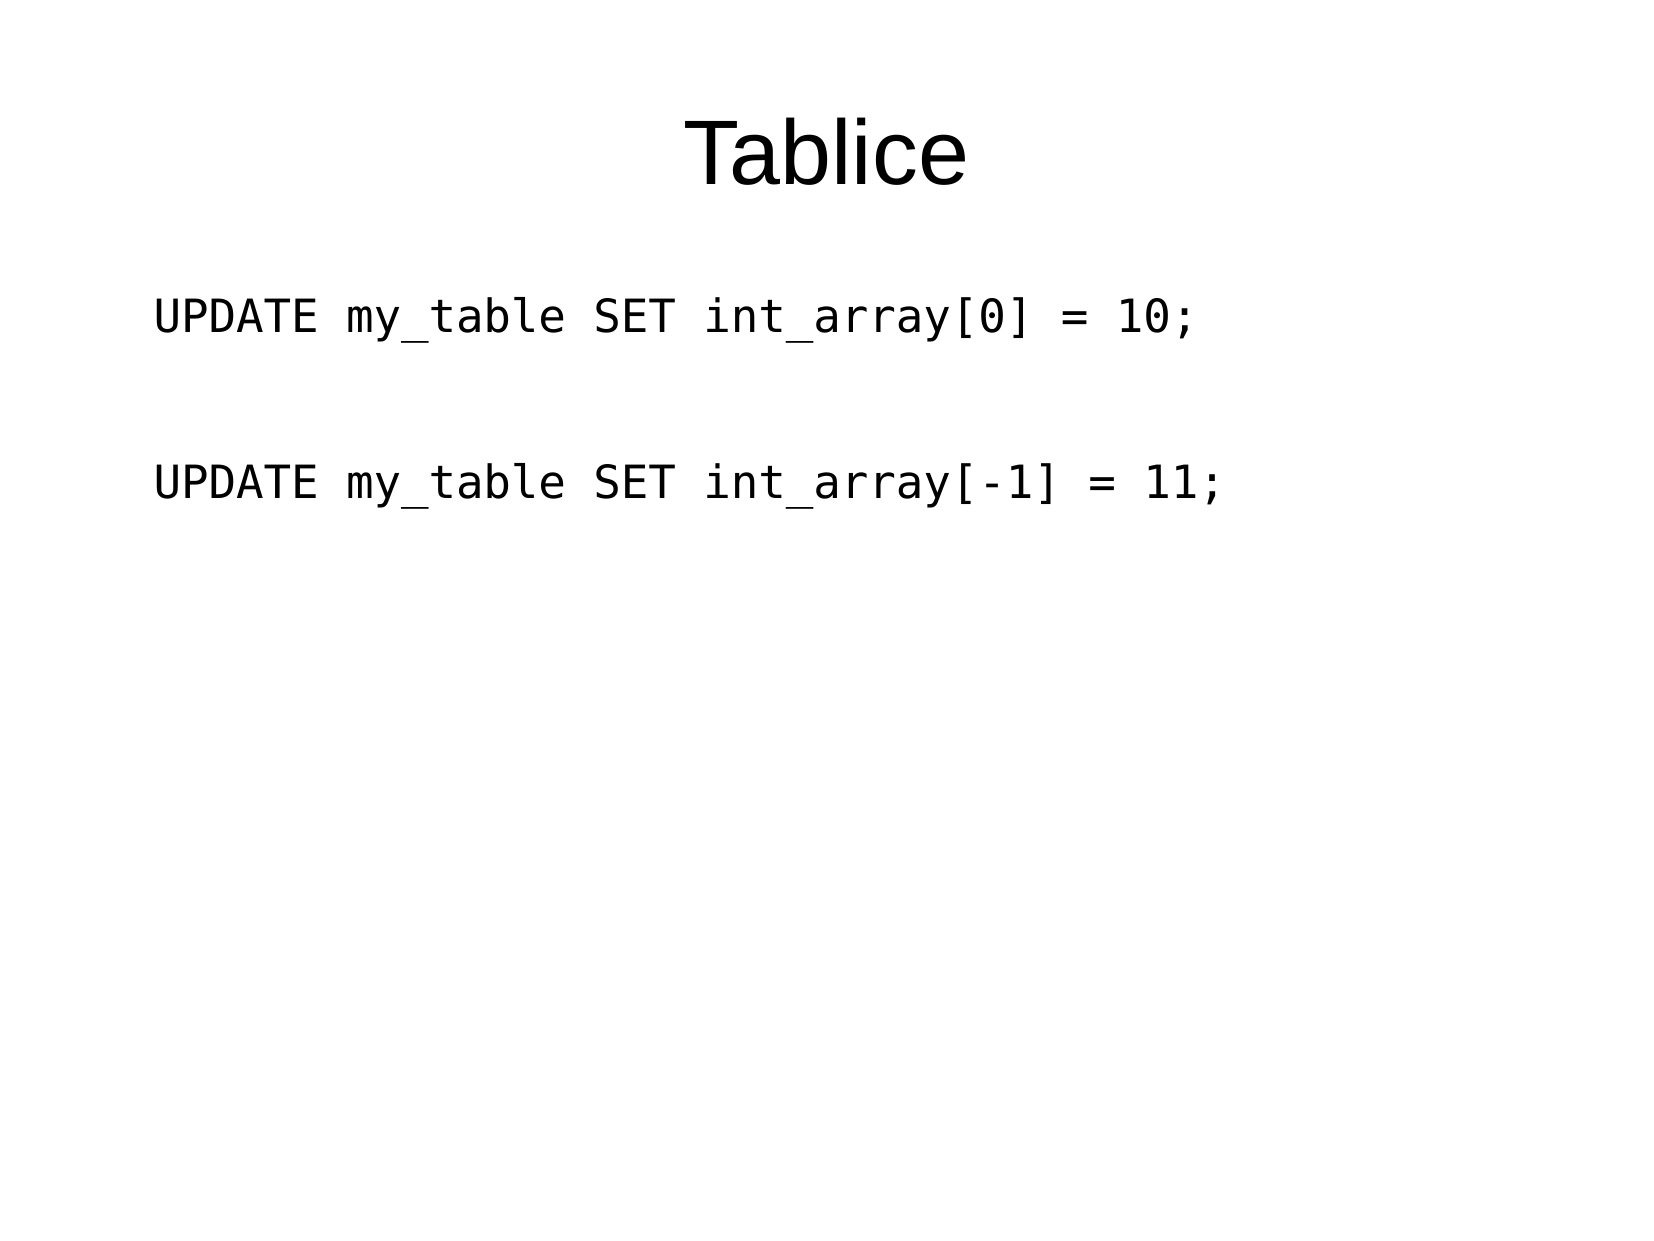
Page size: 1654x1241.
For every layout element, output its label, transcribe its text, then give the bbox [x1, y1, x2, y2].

list UPDATE my_table SET int_array[0] = 10; UPDATE my_table SET int_array[-1] = 11; [82, 290, 1571, 1010]
title Tablice [82, 49, 1571, 257]
